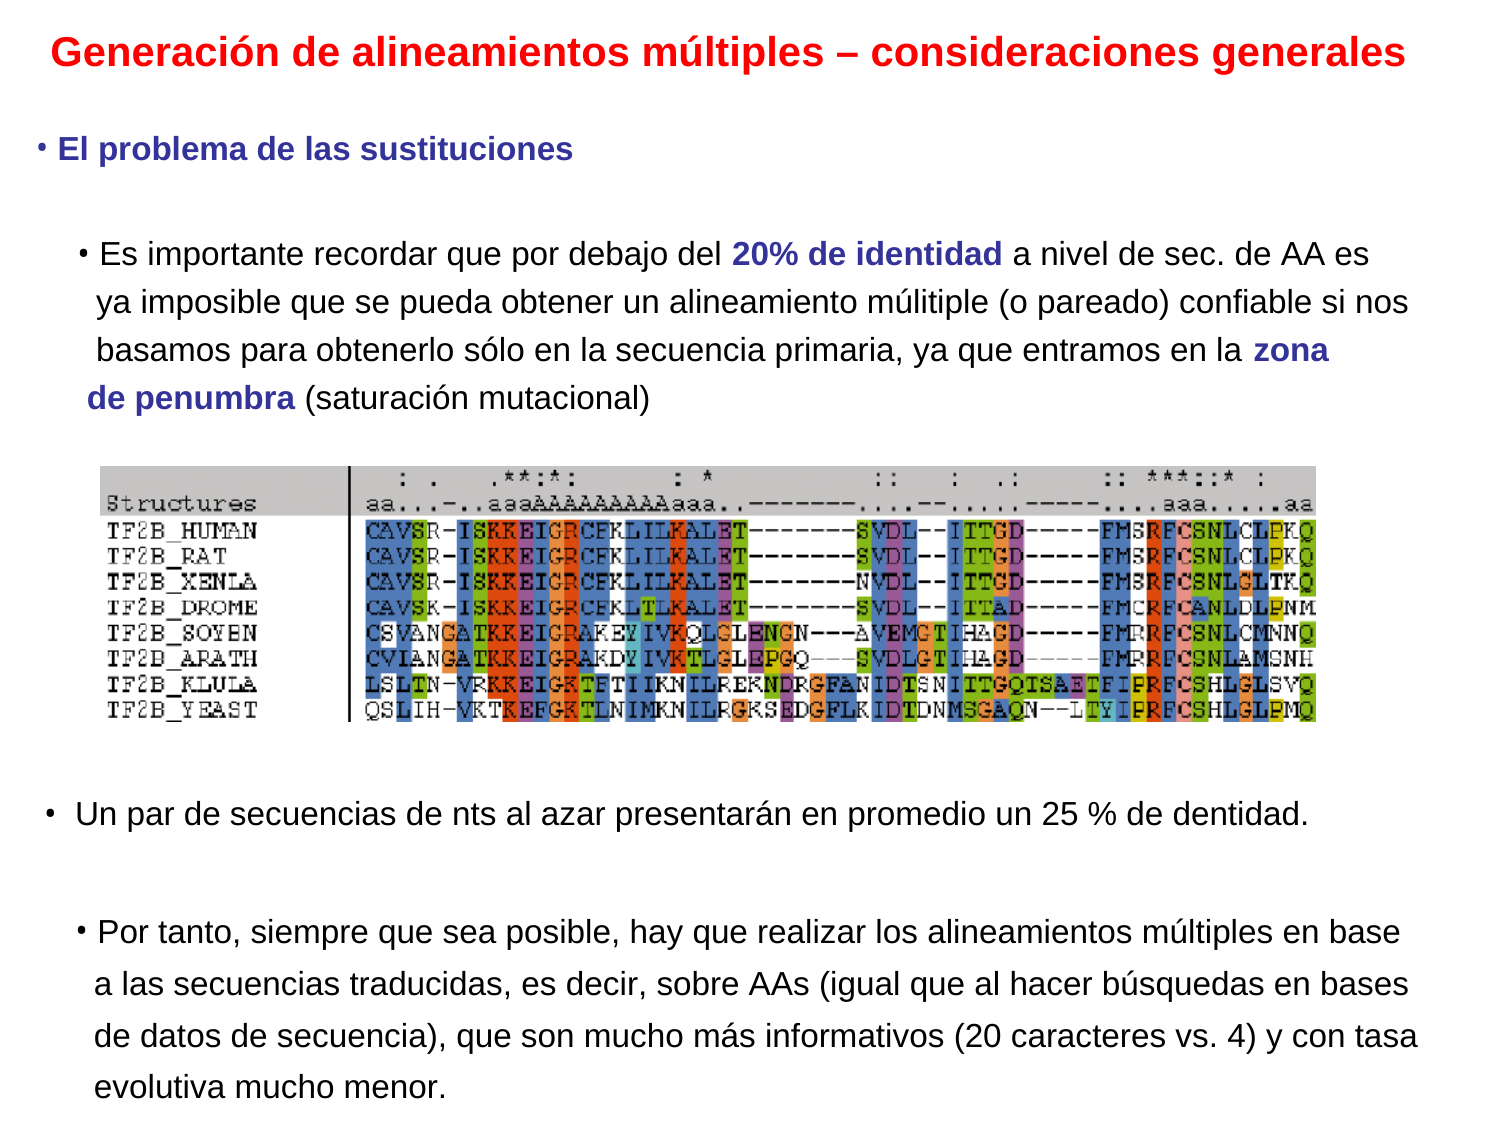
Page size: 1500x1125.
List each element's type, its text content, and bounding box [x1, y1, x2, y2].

text_box Un par de secuencias de nts al azar presentarán en promedio un 25 % de dentidad. [29, 776, 1376, 841]
text_box Por tanto, siempre que sea posible, hay que realizar los alineamientos múltiples en base a las secuencias traducidas, es decir, sobre AAs (igual que al hacer búsquedas en bases de datos de secuencia), que son mucho más informativos (20 caracteres vs. 4) y con tasa evolutiva mucho menor. [60, 890, 1435, 1114]
picture [100, 466, 1316, 722]
text_box El problema de las sustituciones [21, 119, 590, 175]
text_box Generación de alineamientos múltiples – consideraciones generales [35, 16, 1444, 83]
text_box Es importante recordar que por debajo del 20% de identidad a nivel de sec. de AA es ya imposible que se pueda obtener un alineamiento múlitiple (o pareado) confiable si nos basamos para obtenerlo sólo en la secuencia primaria, ya que entramos en la zona de penumbra (saturación mutacional) [62, 216, 1427, 424]
